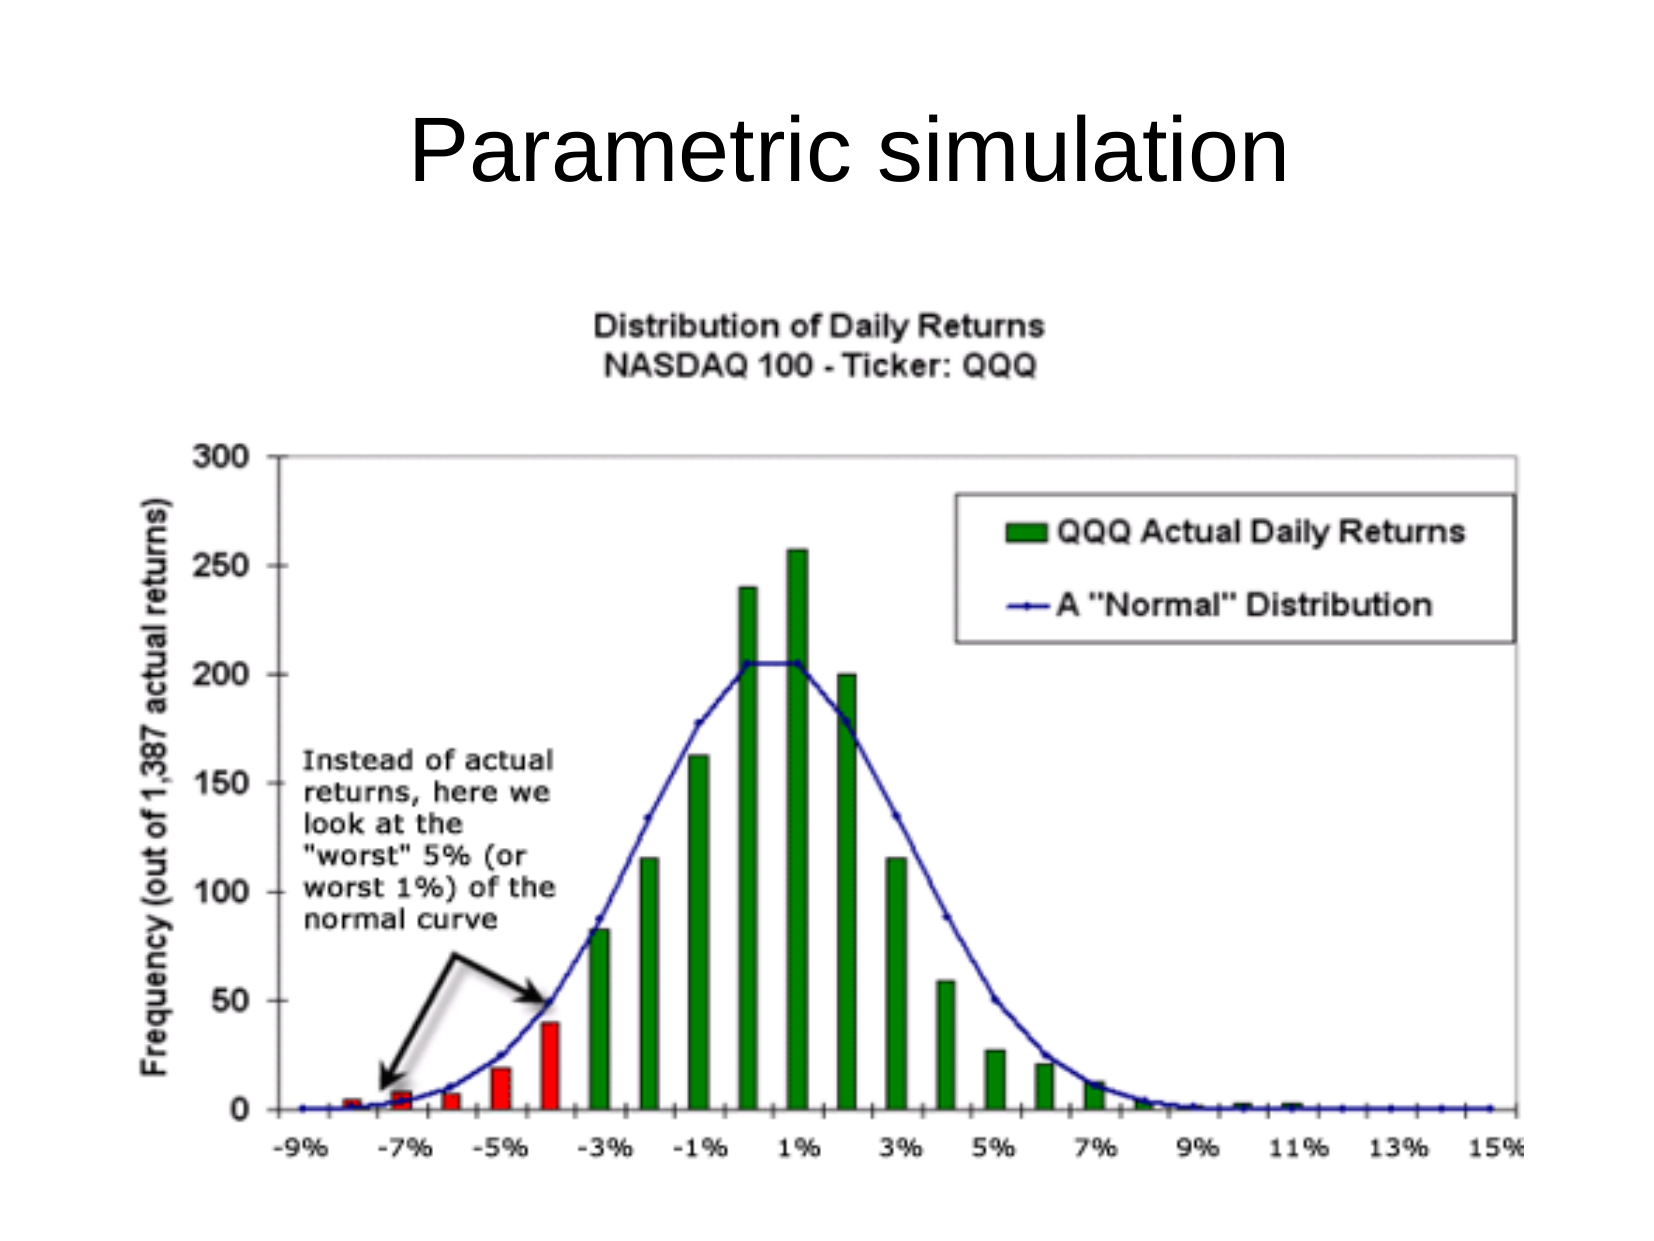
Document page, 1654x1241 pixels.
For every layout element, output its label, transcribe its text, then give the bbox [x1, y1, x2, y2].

picture [118, 307, 1524, 1170]
title Parametric simulation [153, 0, 1371, 201]
